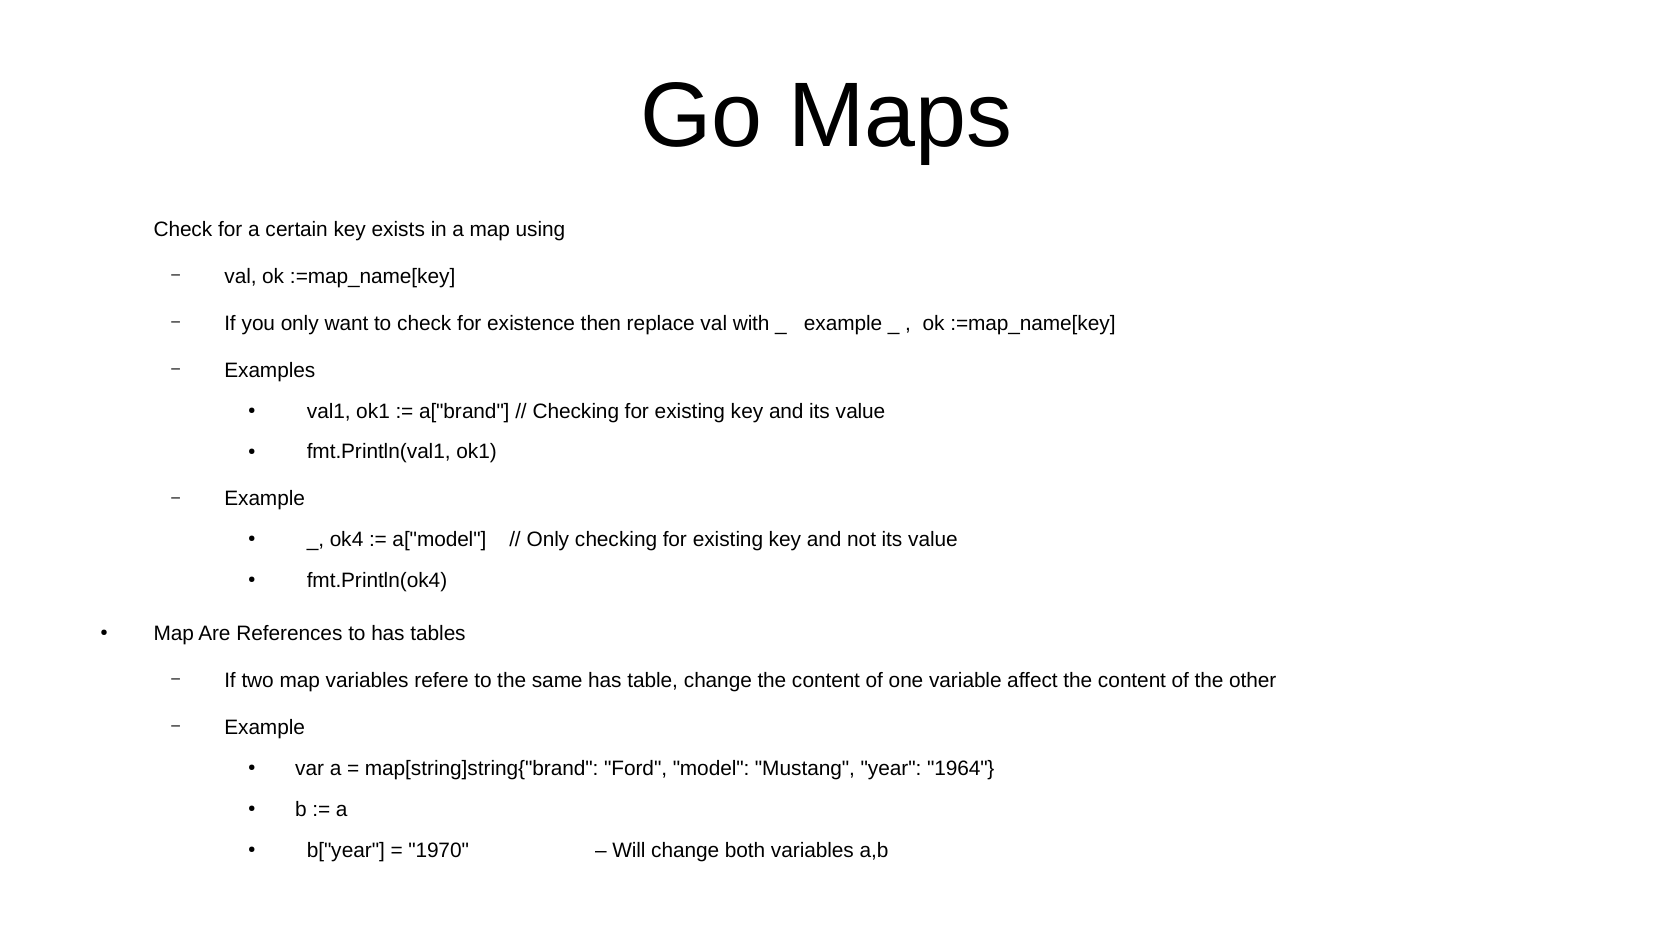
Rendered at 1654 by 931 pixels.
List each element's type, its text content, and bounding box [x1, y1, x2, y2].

title Go Maps [82, 37, 1571, 193]
list Check for a certain key exists in a map using val, ok :=map_name[key] If you only want to check for existence then replace val with _ example _ , ok :=map_name[key] Examples val1, ok1 := a["brand"] // Checking for existing key and its value fmt.Println(val1, ok1) Example _, ok4 := a["model"] // Only checking for existing key and not its value fmt.Println(ok4) Map Are References to has tables If two map variables refere to the same has table, change the content of one variable affect the content of the other Example var a = map[string]string{"brand": "Ford", "model": "Mustang", "year": "1964"} b := a b["year"] = "1970" – Will change both variables a,b [82, 217, 1571, 916]
